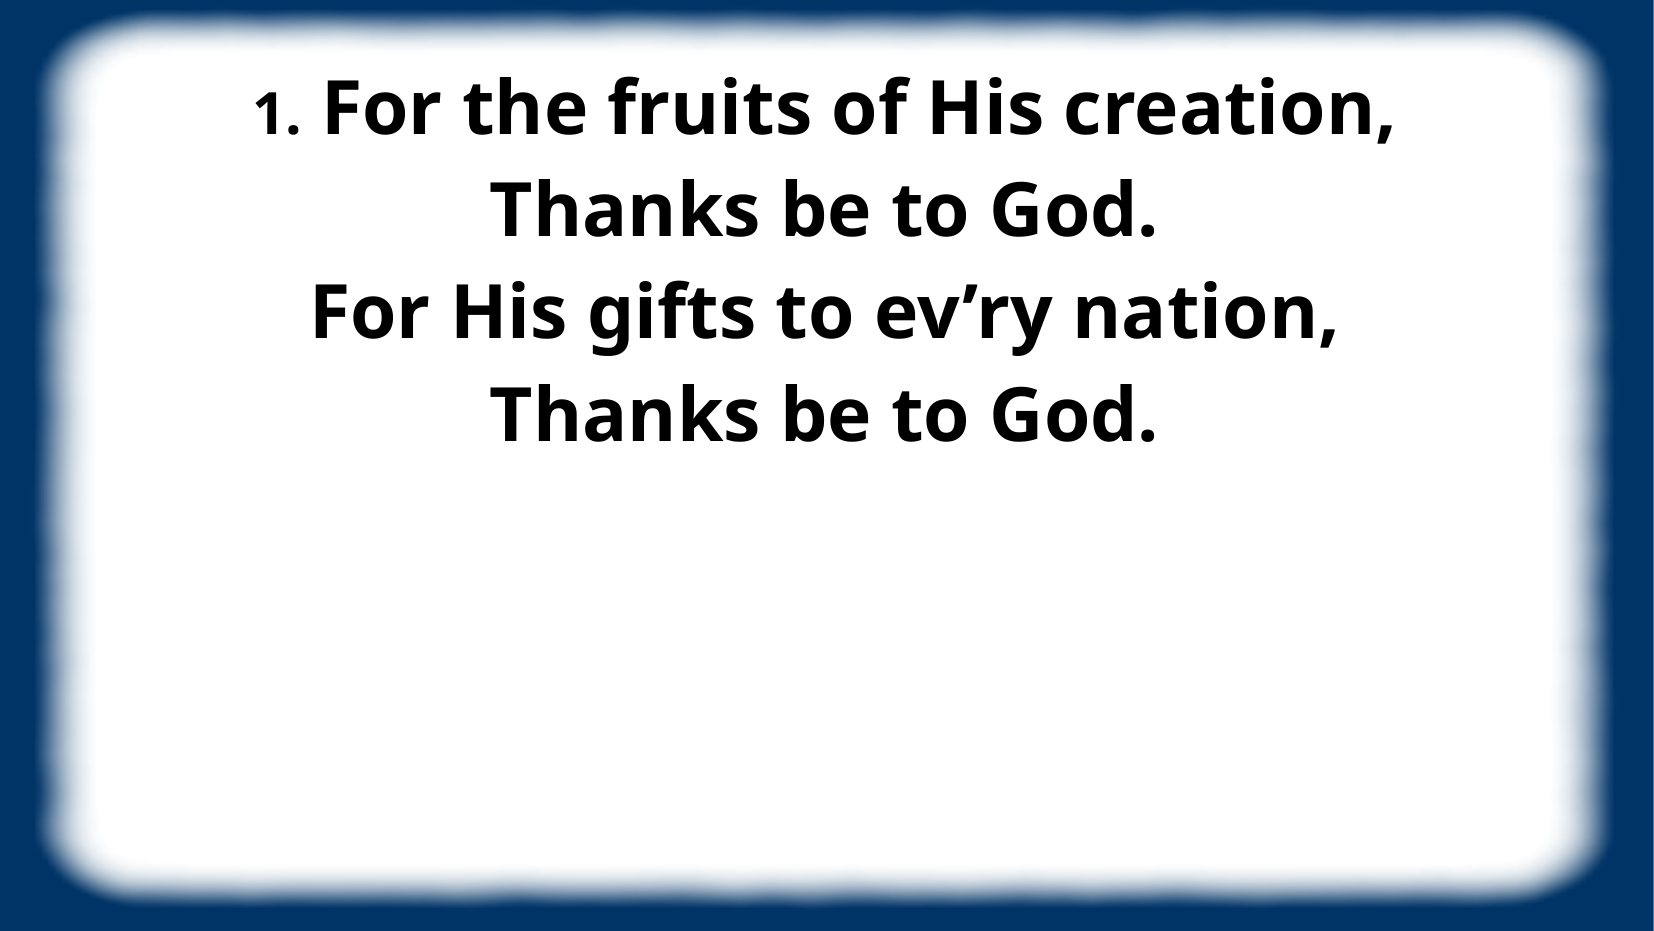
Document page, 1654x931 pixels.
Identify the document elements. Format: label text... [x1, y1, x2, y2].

picture [0, 0, 1654, 931]
text_box 1. For the fruits of His creation, Thanks be to God. For His gifts to ev’ry nation, Thanks be to God. [90, 46, 1561, 466]
